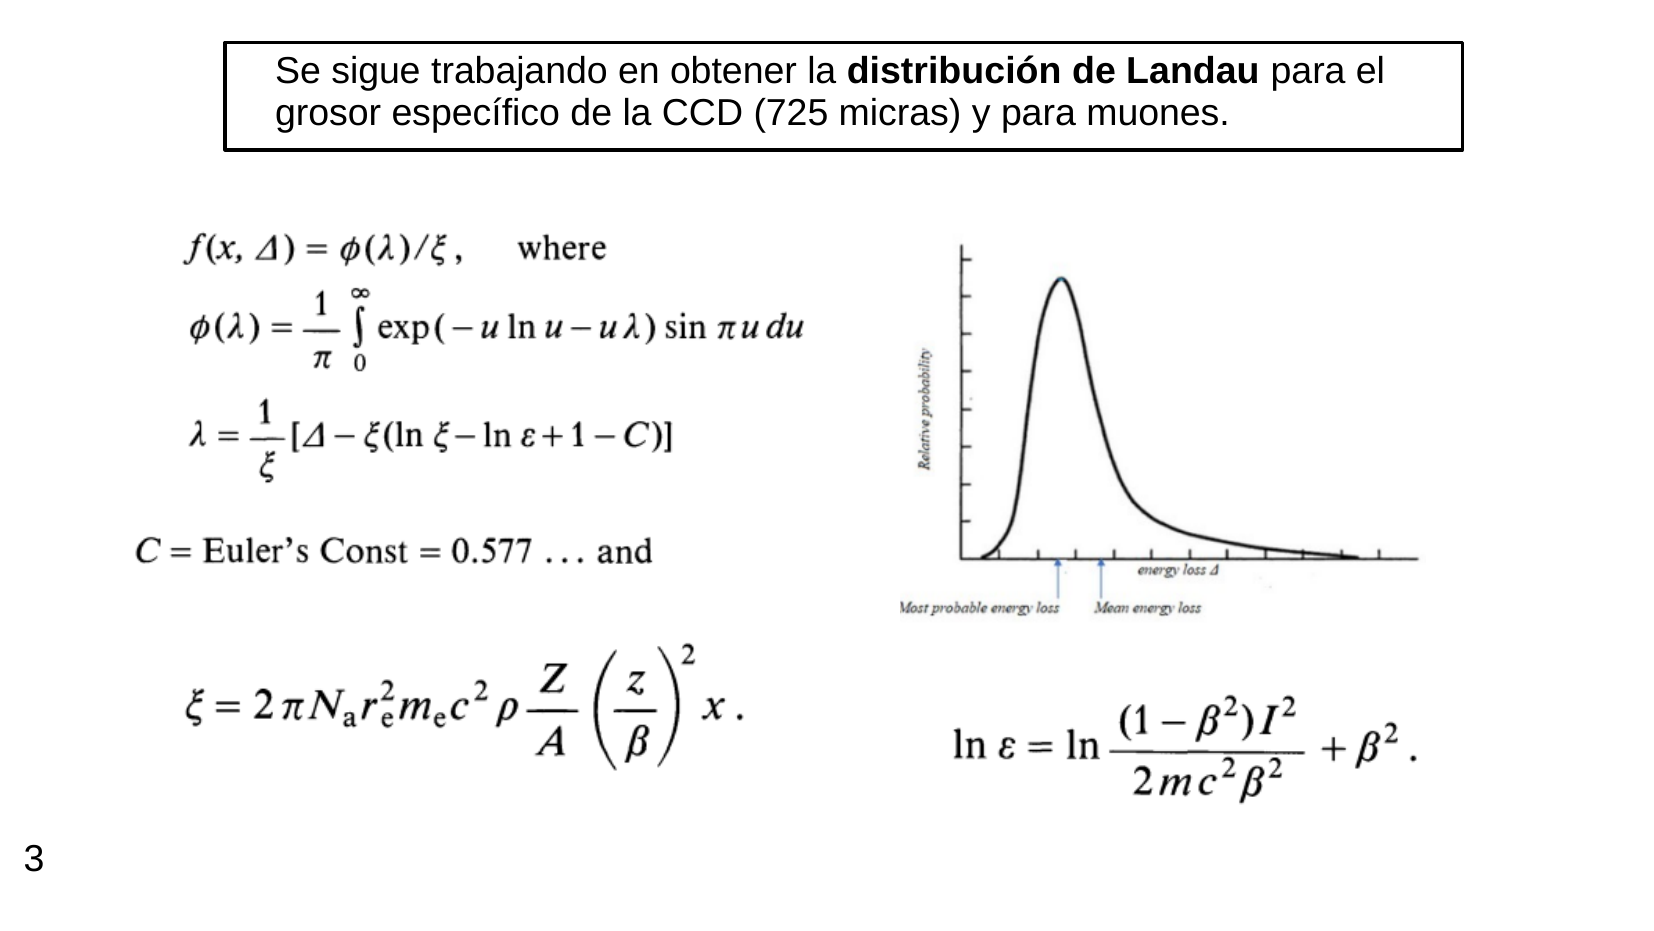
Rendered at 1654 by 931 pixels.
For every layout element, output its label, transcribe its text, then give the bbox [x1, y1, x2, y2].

picture [106, 207, 826, 601]
text_box Se sigue trabajando en obtener la distribución de Landau para el grosor específico de la CCD (725 micras) y para muones. [225, 42, 1463, 151]
text_box <number> [8, 829, 638, 901]
picture [900, 224, 1426, 624]
picture [934, 675, 1426, 826]
picture [176, 634, 751, 788]
